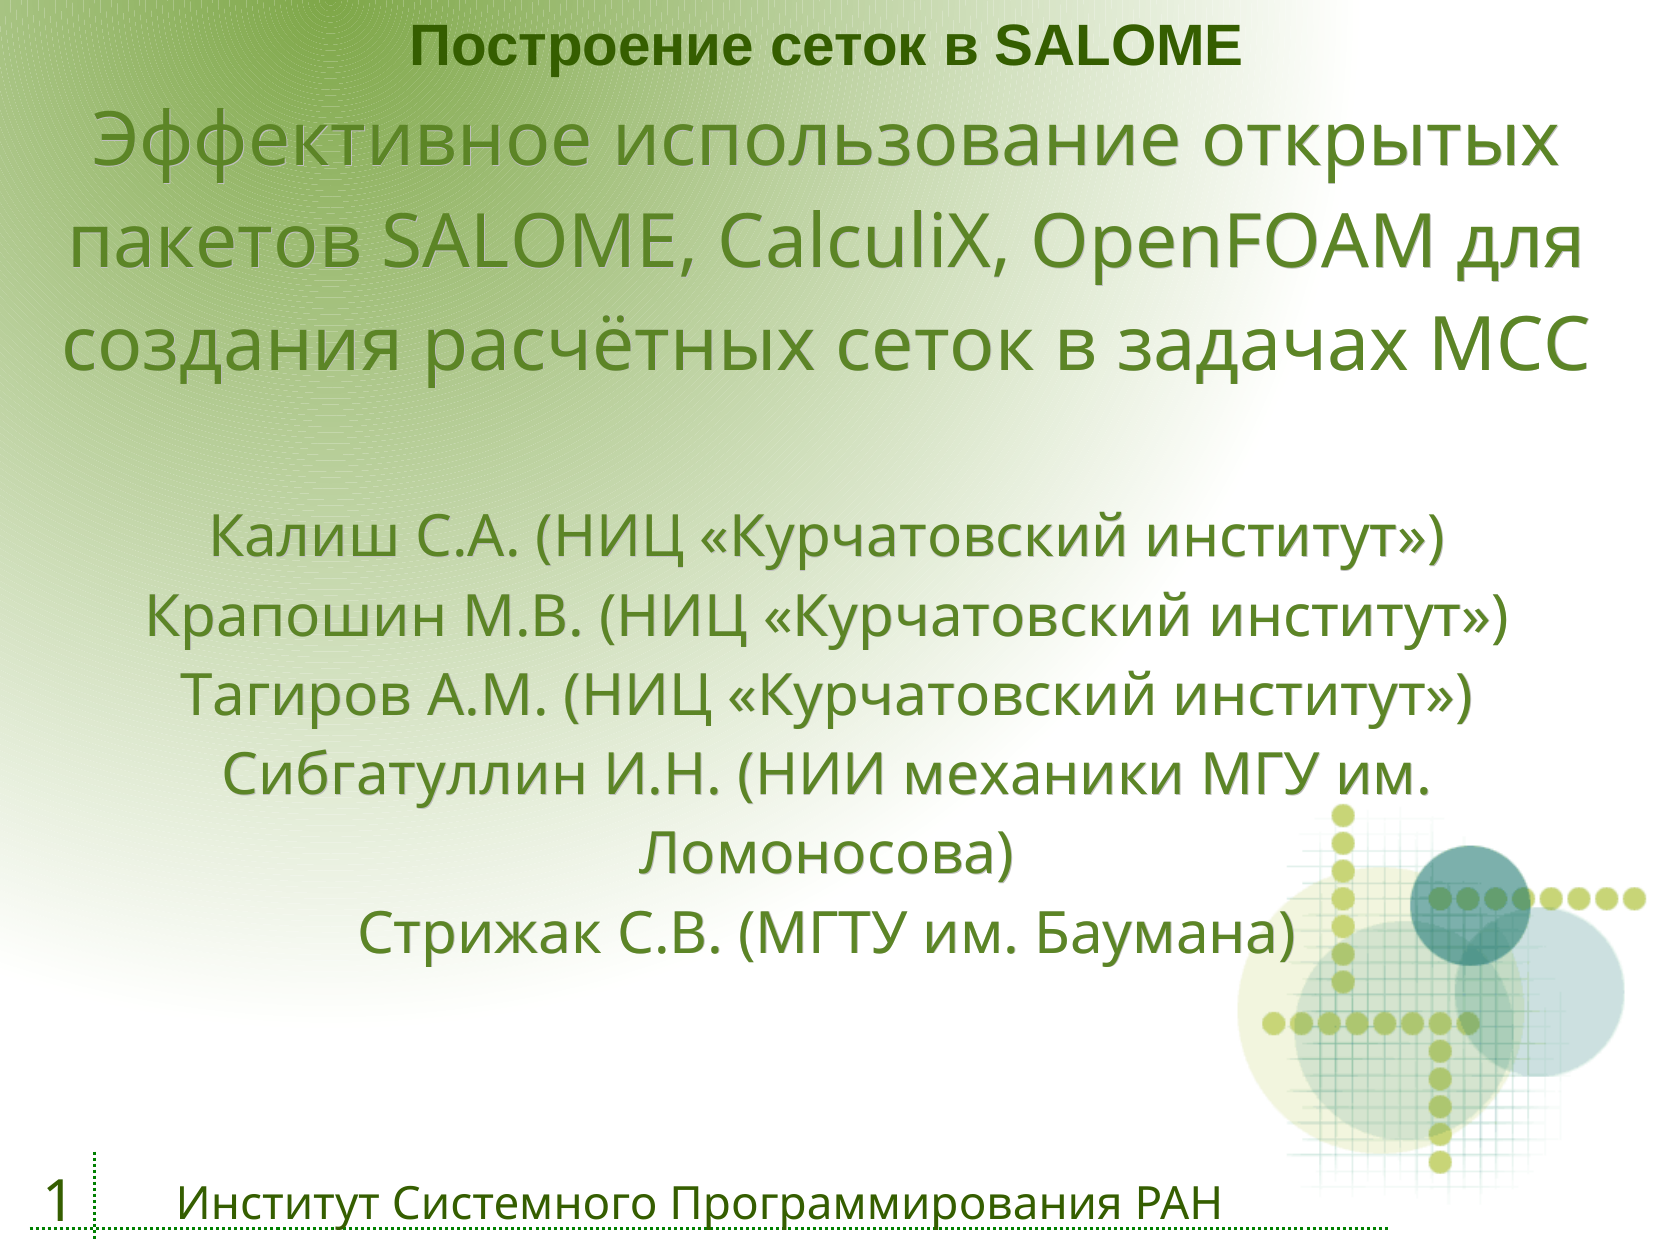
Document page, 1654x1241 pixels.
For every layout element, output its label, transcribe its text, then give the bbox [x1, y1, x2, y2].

title Эффективное использование открытых пакетов SALOME, CalculiX, OpenFOAM для создания расчётных сеток в задачах МСС Калиш С.А. (НИЦ «Курчатовский институт») Крапошин М.В. (НИЦ «Курчатовский институт») Тагиров А.М. (НИЦ «Курчатовский институт») Сибгатуллин И.Н. (НИИ механики МГУ им. Ломоносова) Стрижак С.В. (МГТУ им. Баумана) [29, 91, 1625, 1146]
picture [1224, 792, 1654, 1211]
